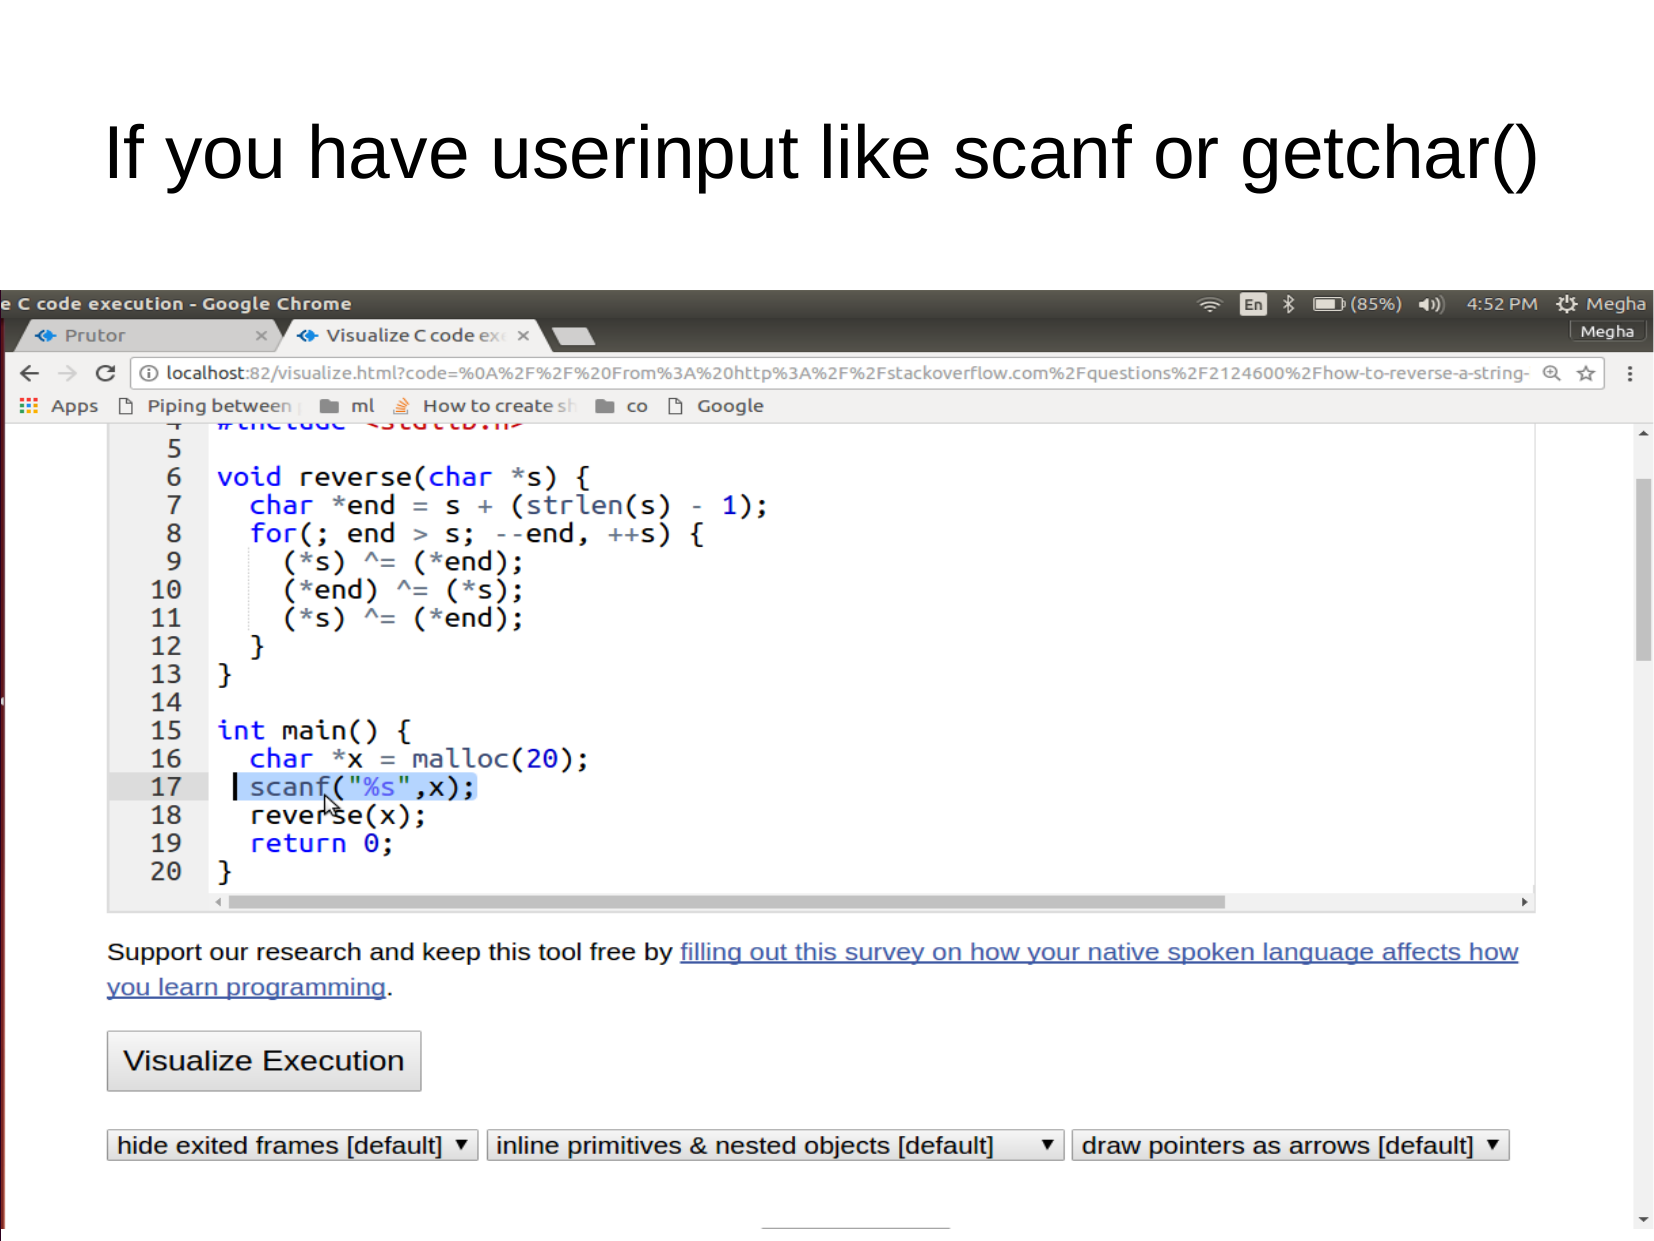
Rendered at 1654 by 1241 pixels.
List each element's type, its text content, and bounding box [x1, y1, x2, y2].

picture [1, 290, 1654, 1229]
title If you have userinput like scanf or getchar() [82, 49, 1571, 257]
